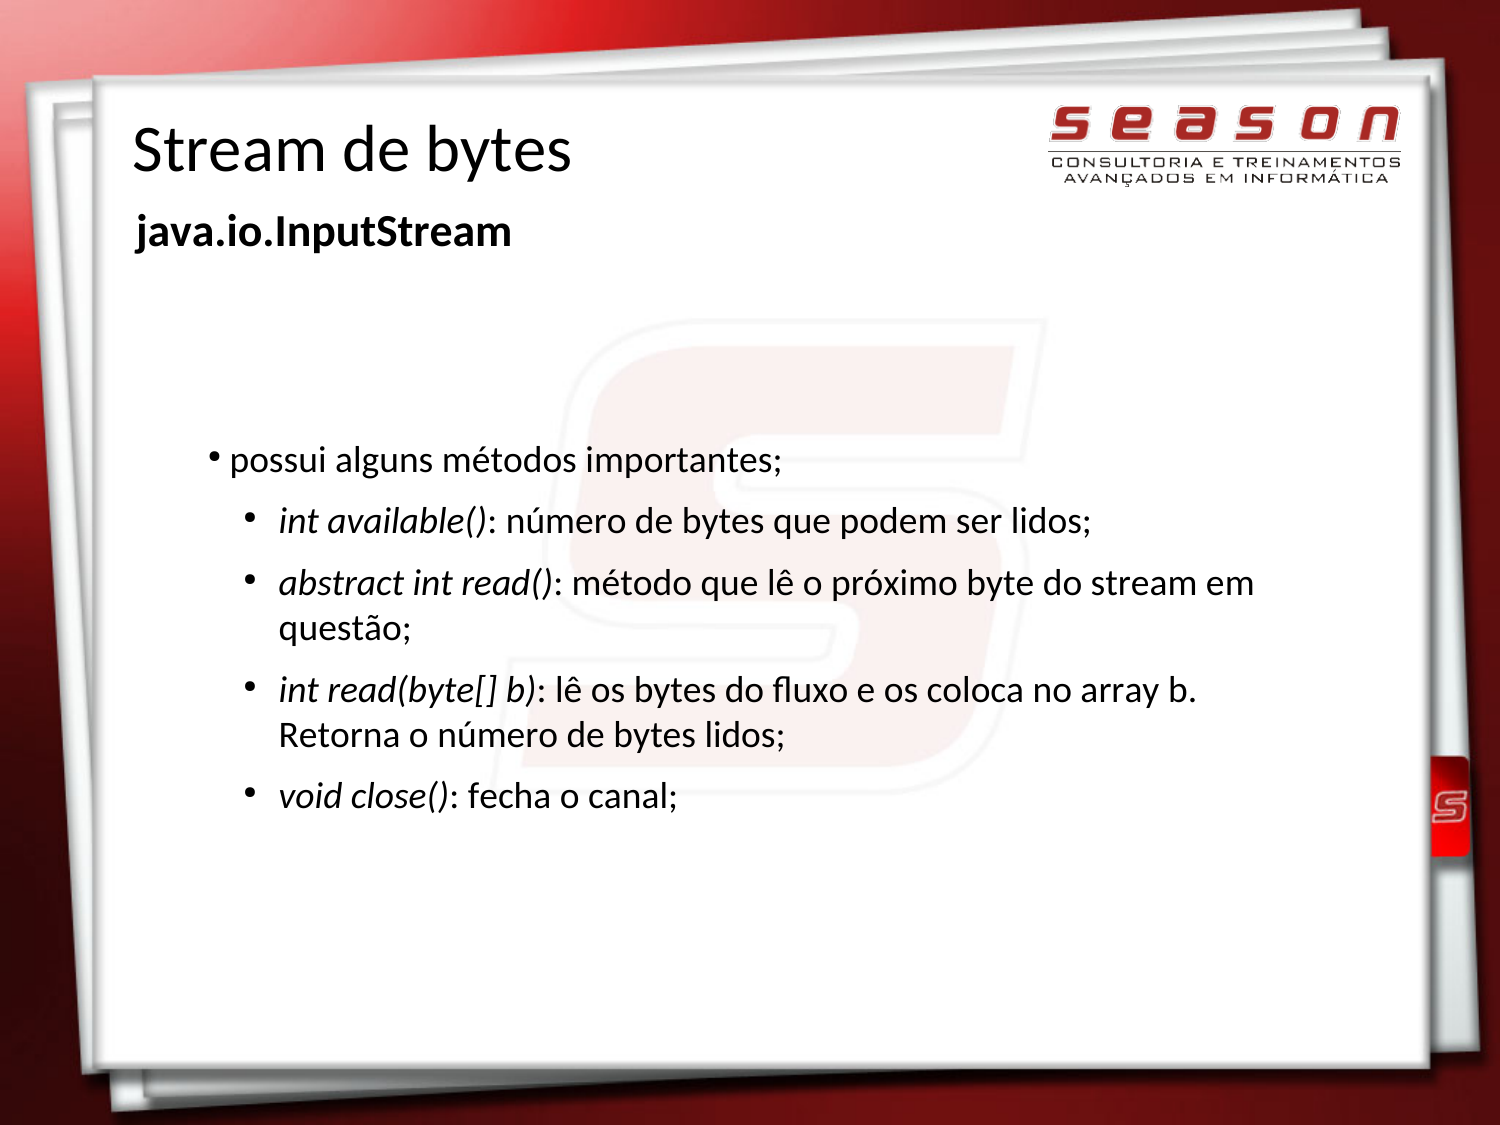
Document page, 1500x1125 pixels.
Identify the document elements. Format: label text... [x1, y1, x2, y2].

text_box java.io.InputStream [119, 200, 1240, 256]
title Stream de bytes [118, 33, 1394, 257]
text_box possui alguns métodos importantes; int available(): número de bytes que podem ser lidos; abstract int read(): método que lê o próximo byte do stream em questão; int read(byte[] b): lê os bytes do fluxo e os coloca no array b. Retorna o número de bytes lidos; void close(): fecha o canal; [207, 357, 1328, 894]
picture [0, 0, 1500, 1125]
